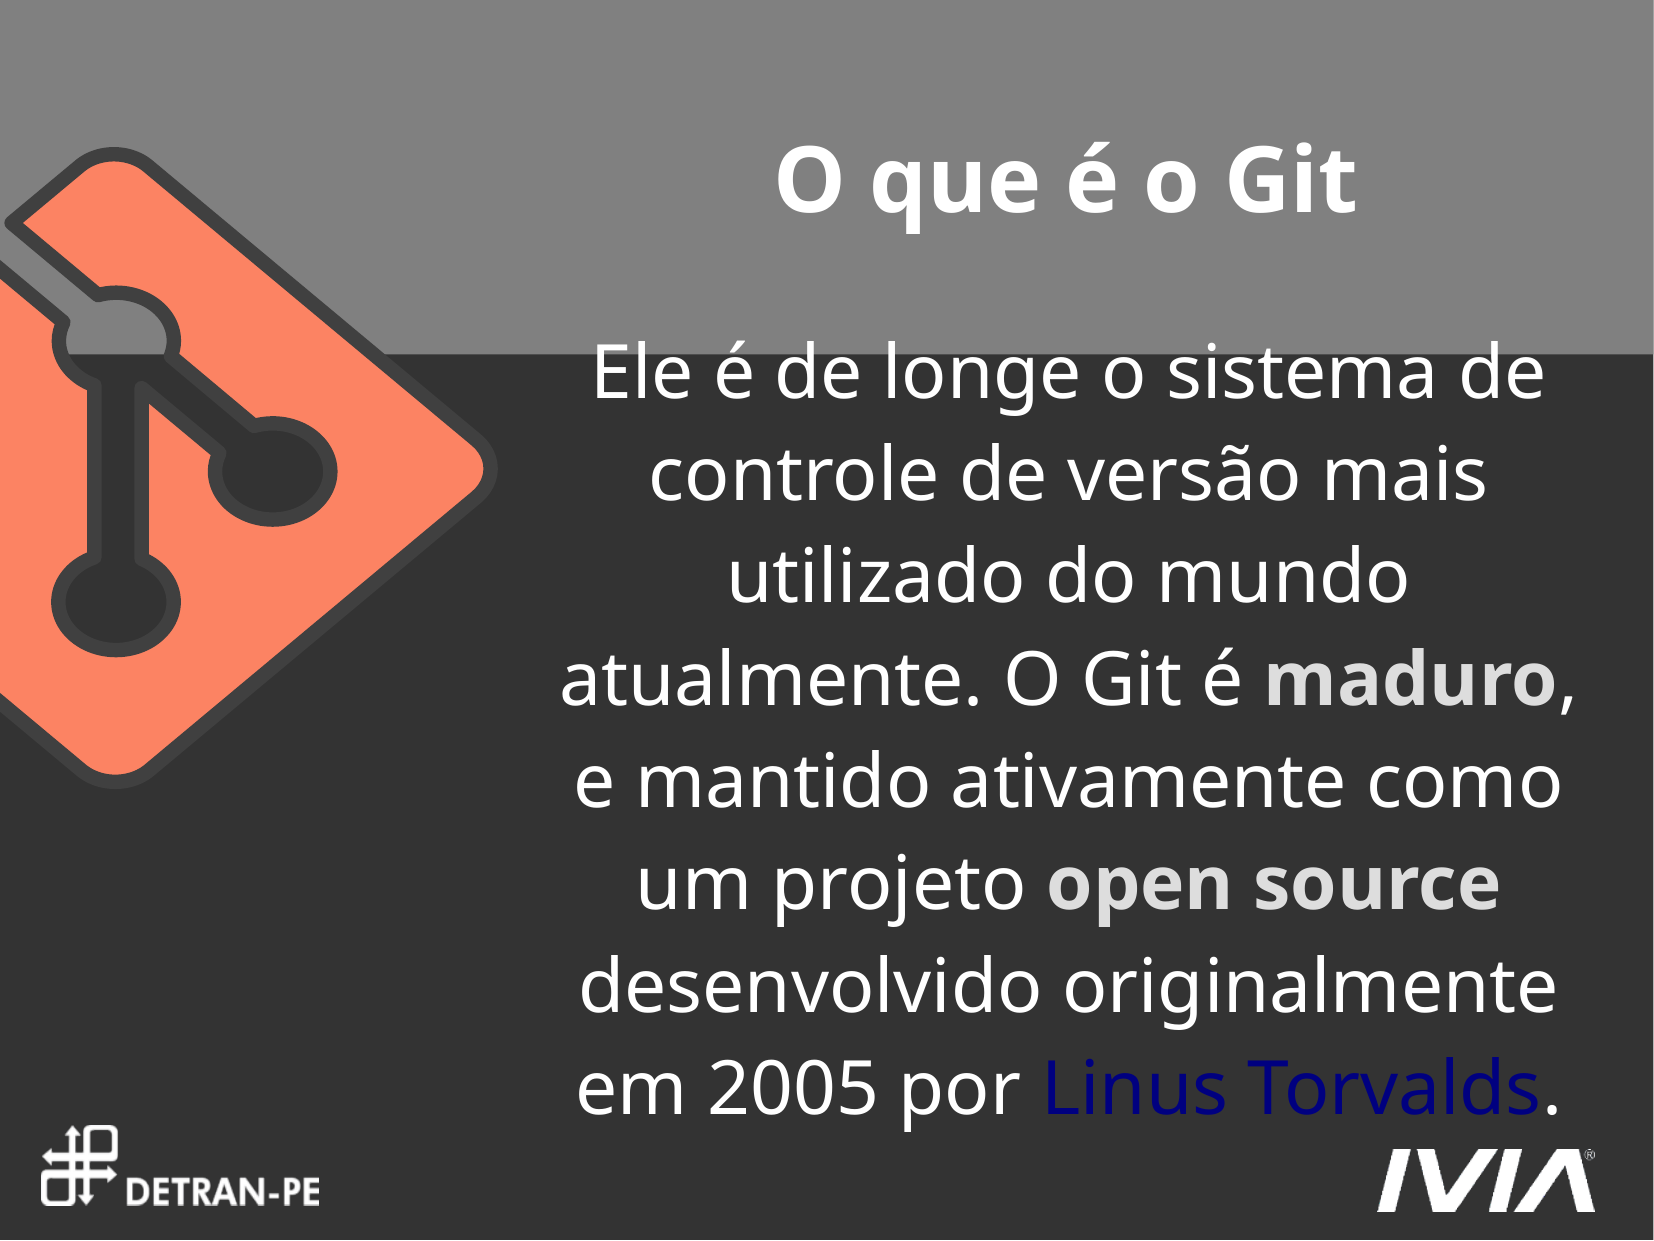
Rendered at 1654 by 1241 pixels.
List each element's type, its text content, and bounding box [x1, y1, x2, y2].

picture [0, 0, 691, 960]
subtitle Ele é de longe o sistema de controle de versão mais utilizado do mundo atualmente. O Git é maduro, e mantido ativamente como um projeto open source desenvolvido originalmente em 2005 por Linus Torvalds. [537, 427, 1601, 1028]
picture [1377, 1149, 1595, 1212]
text_box [691, 0, 1654, 355]
picture [41, 1125, 319, 1206]
title O que é o Git [691, 73, 1601, 281]
